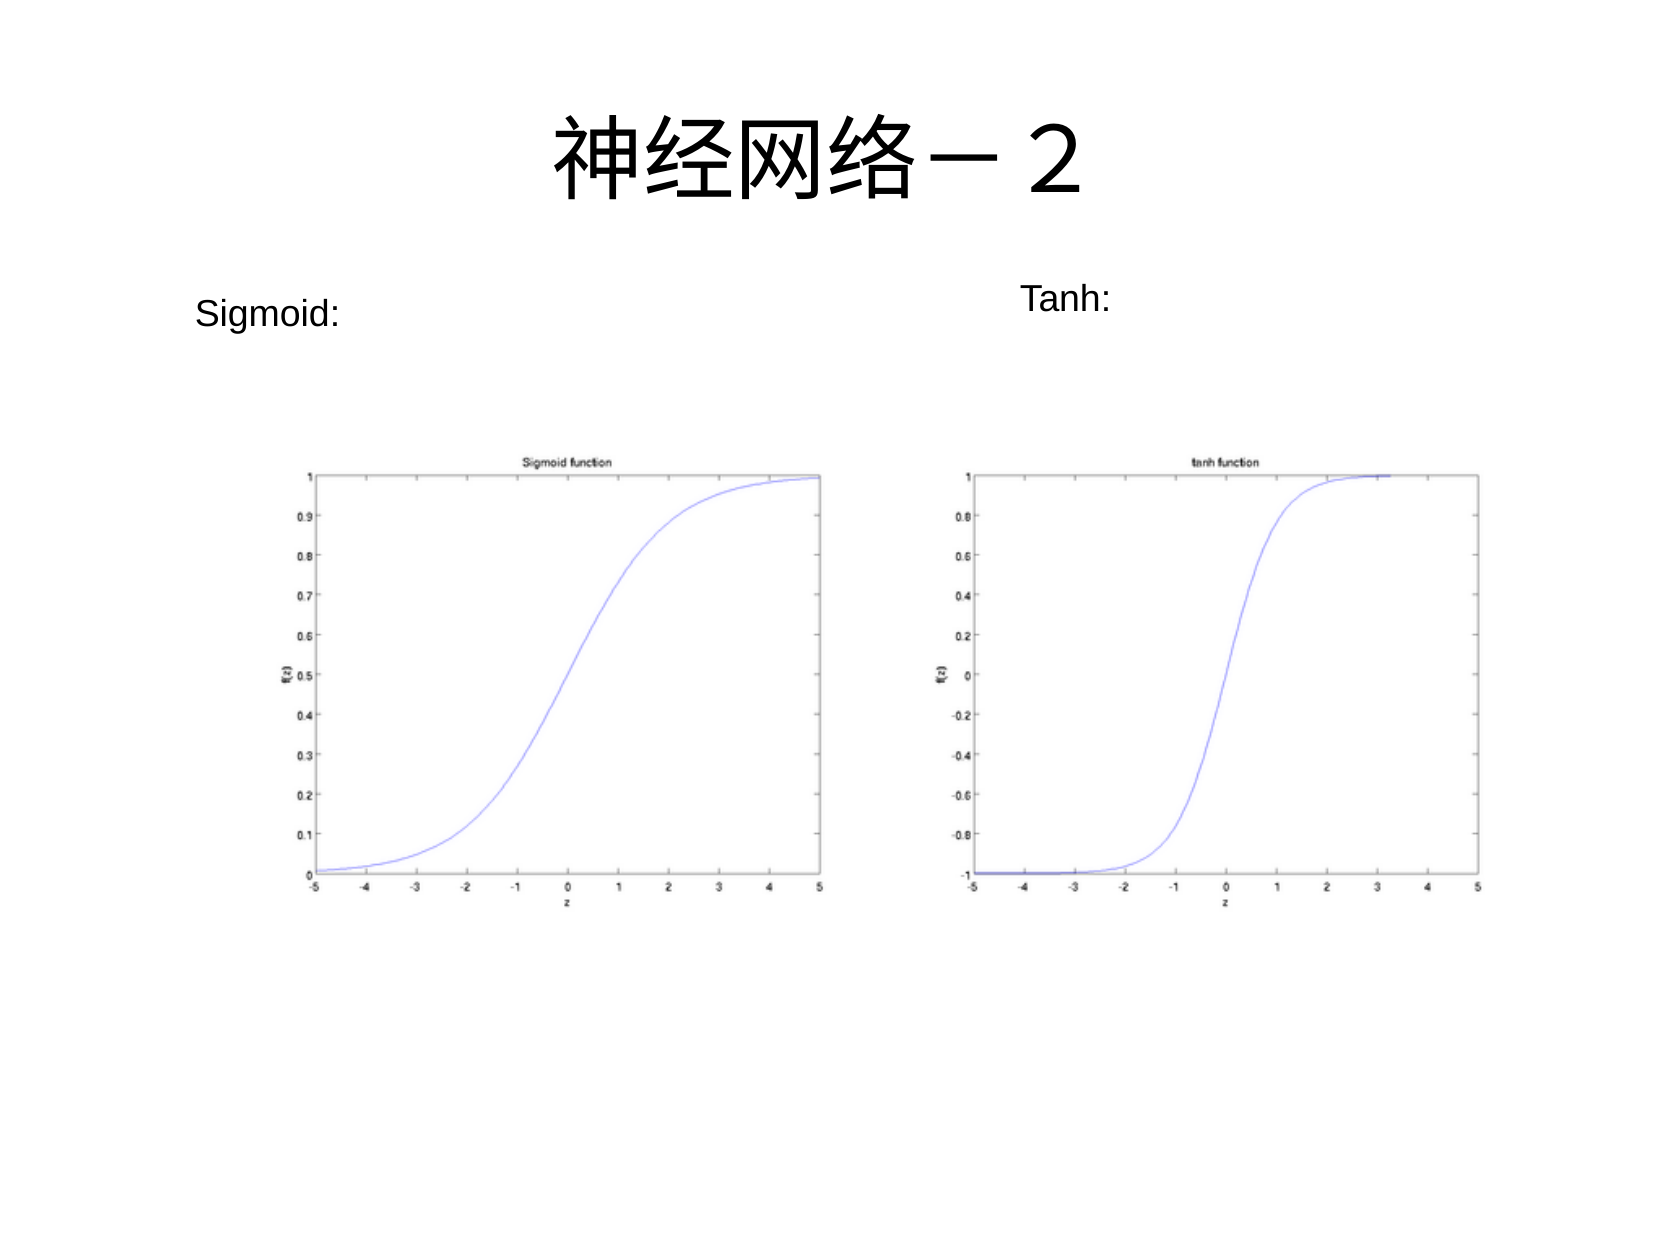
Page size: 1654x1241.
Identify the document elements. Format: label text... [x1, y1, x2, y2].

text_box Sigmoid: [180, 285, 391, 342]
picture [90, 419, 1579, 939]
title 神经网络－２ [82, 49, 1571, 257]
text_box Tanh: [1005, 270, 1246, 327]
